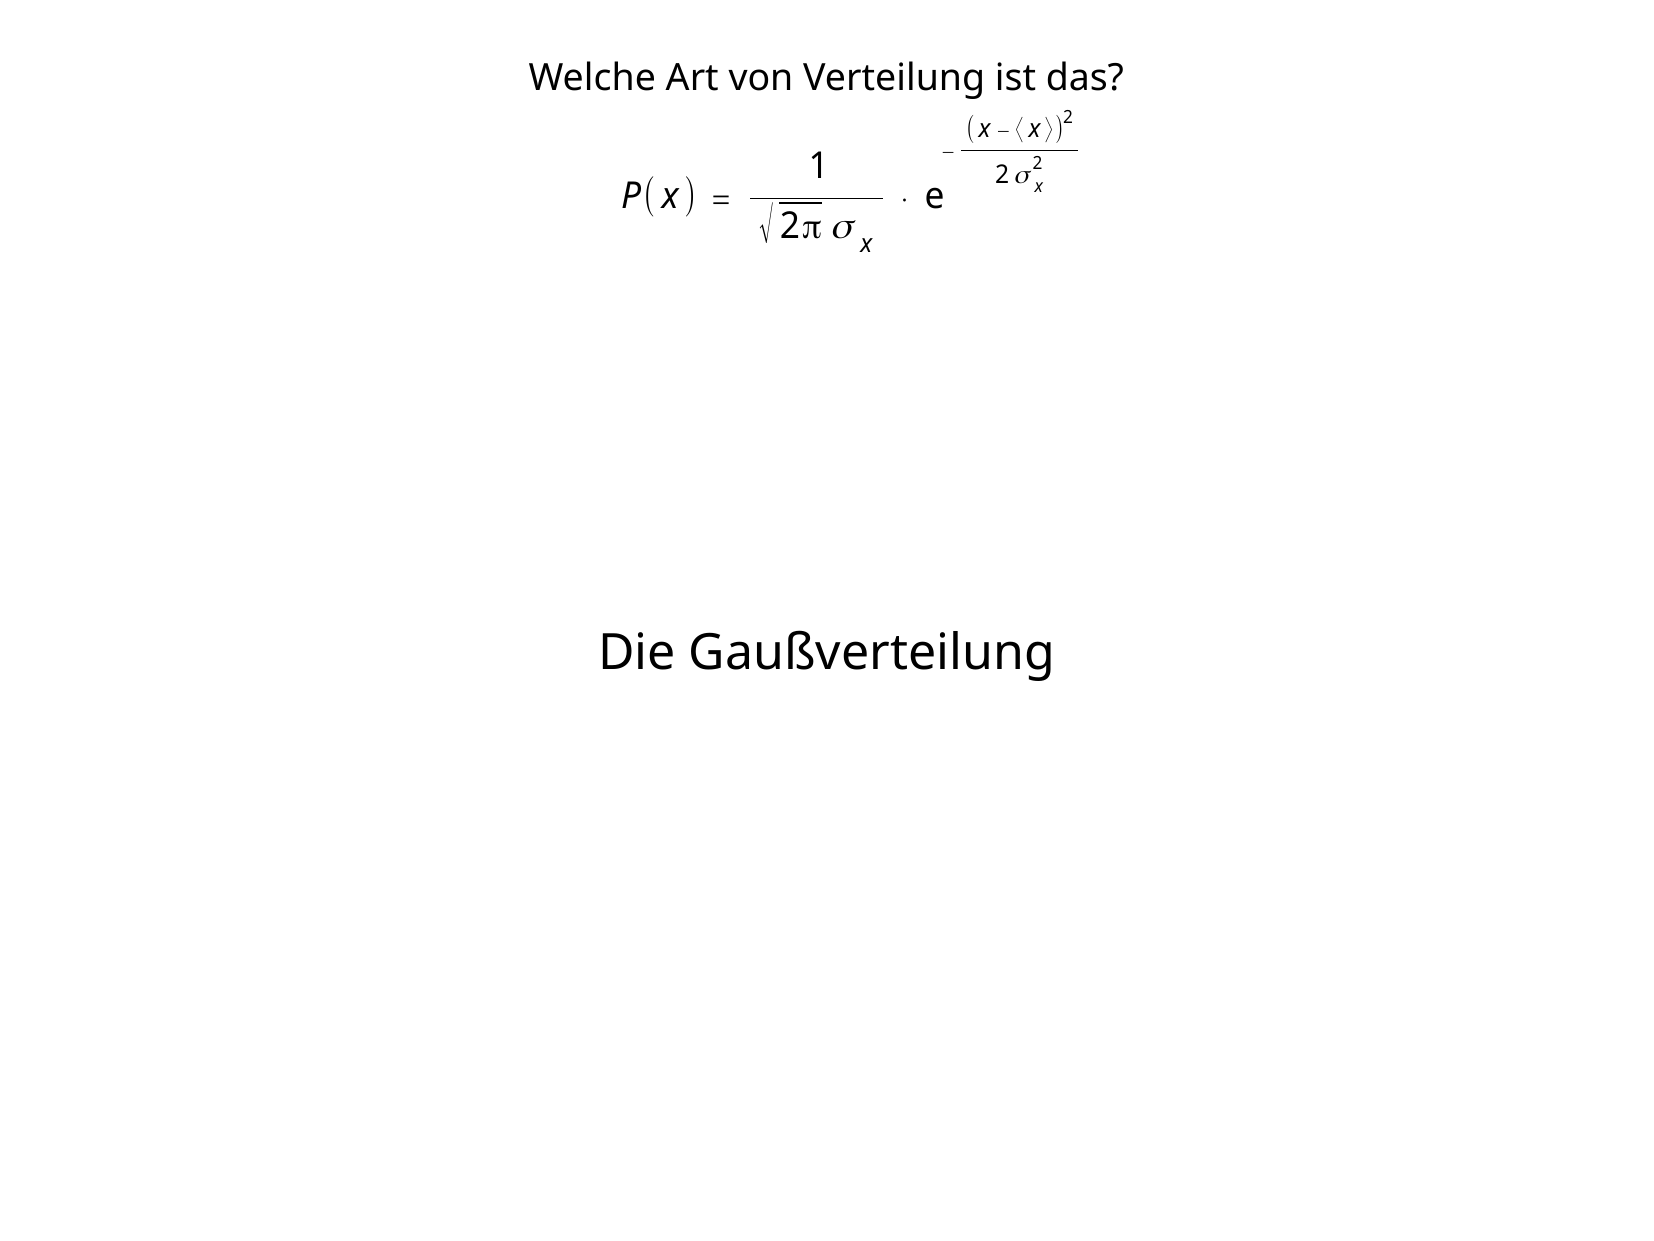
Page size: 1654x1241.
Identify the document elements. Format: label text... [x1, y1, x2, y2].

title Welche Art von Verteilung ist das? [82, 49, 1571, 257]
subtitle Die Gaußverteilung [82, 290, 1571, 1010]
chart [616, 106, 1083, 260]
